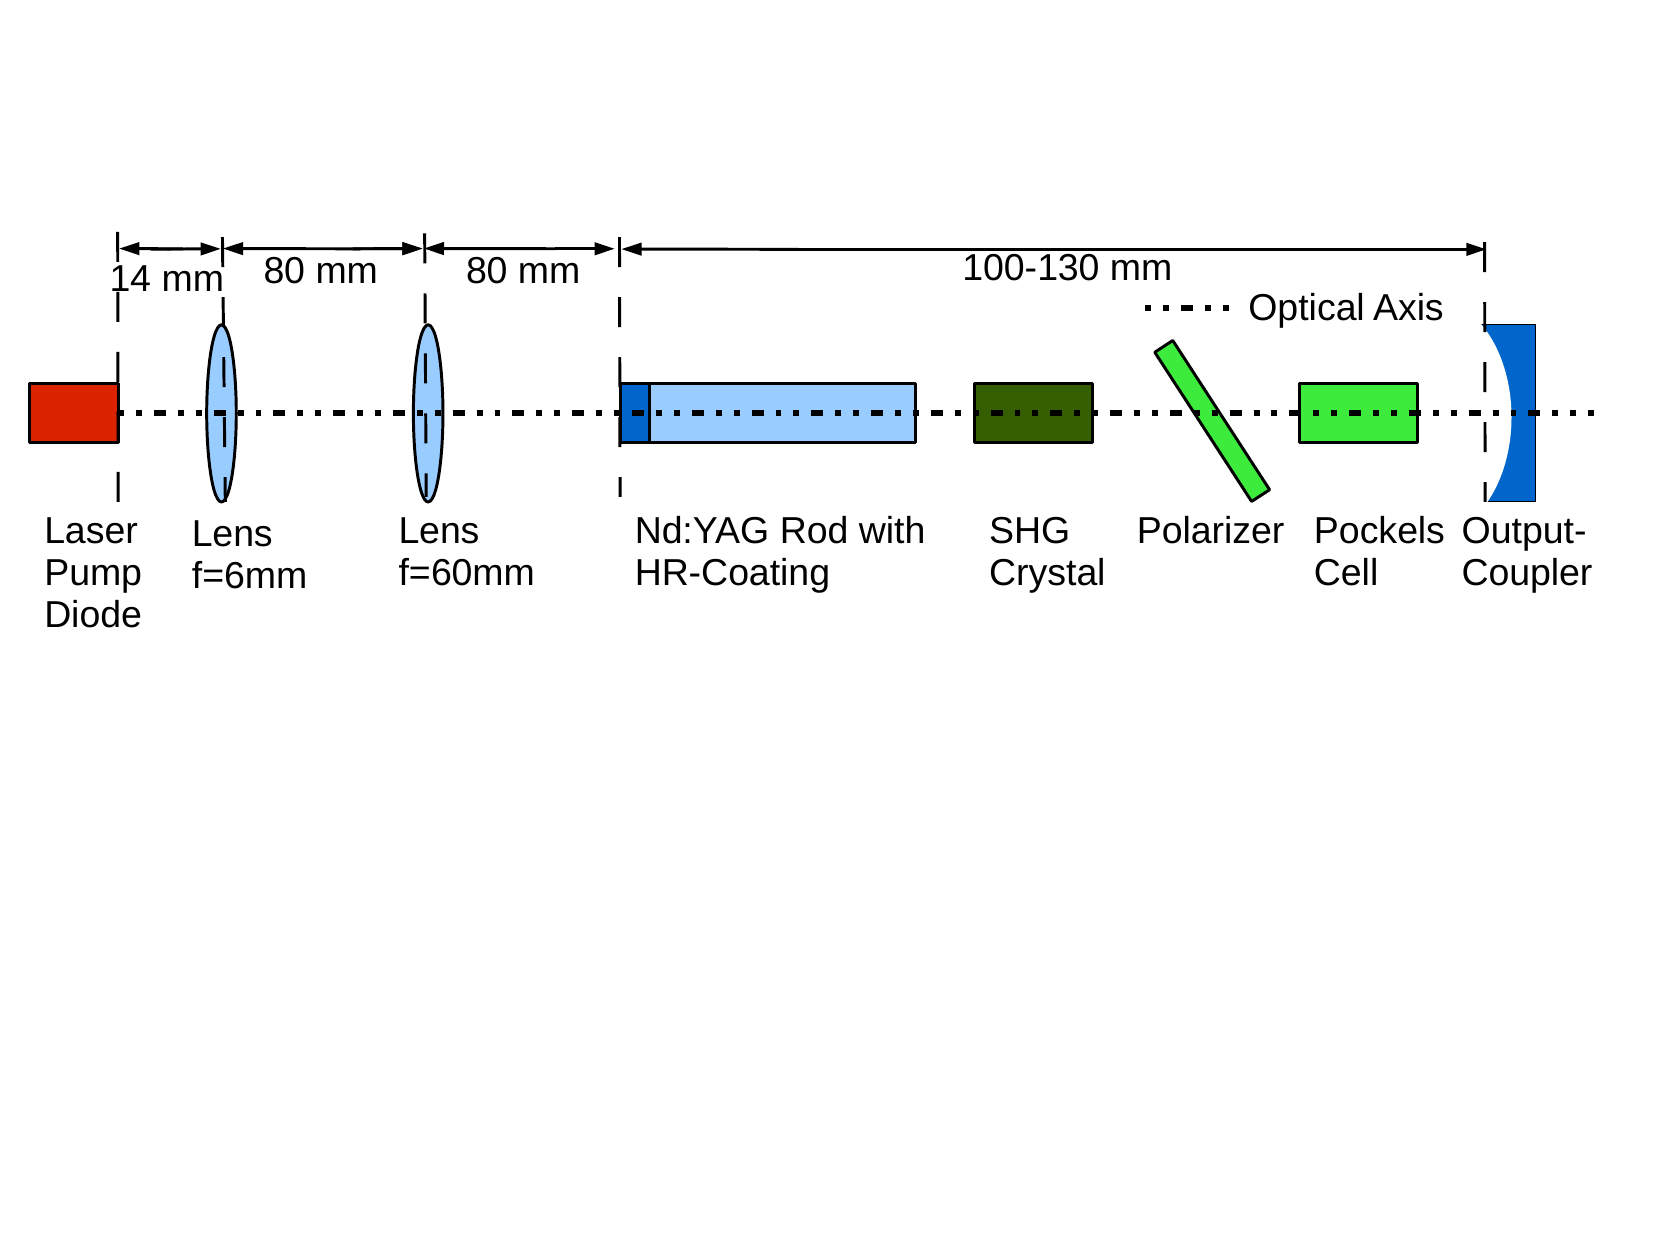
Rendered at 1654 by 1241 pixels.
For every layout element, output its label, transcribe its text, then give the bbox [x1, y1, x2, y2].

text_box Polarizer [1122, 501, 1299, 561]
text_box [974, 383, 1093, 443]
text_box Nd:YAG Rod with HR-Coating [620, 501, 945, 604]
text_box 100-130 mm [944, 236, 1200, 301]
text_box Output- Coupler [1477, 501, 1654, 604]
text_box 80 mm [448, 239, 614, 304]
text_box SHG Crystal [974, 501, 1123, 604]
text_box Laser Pump Diode [29, 501, 207, 647]
text_box Lens f=6mm [177, 504, 355, 650]
text_box [413, 324, 443, 501]
text_box 80 mm [245, 238, 403, 303]
text_box [1154, 340, 1270, 501]
text_box Lens f=60mm [383, 501, 562, 647]
text_box [206, 324, 237, 503]
text_box [1299, 324, 1536, 501]
text_box Optical Axis [1233, 278, 1529, 338]
text_box 14 mm [91, 247, 299, 312]
text_box [29, 383, 119, 443]
text_box Pockels Cell [1299, 501, 1477, 604]
text_box [620, 383, 916, 443]
